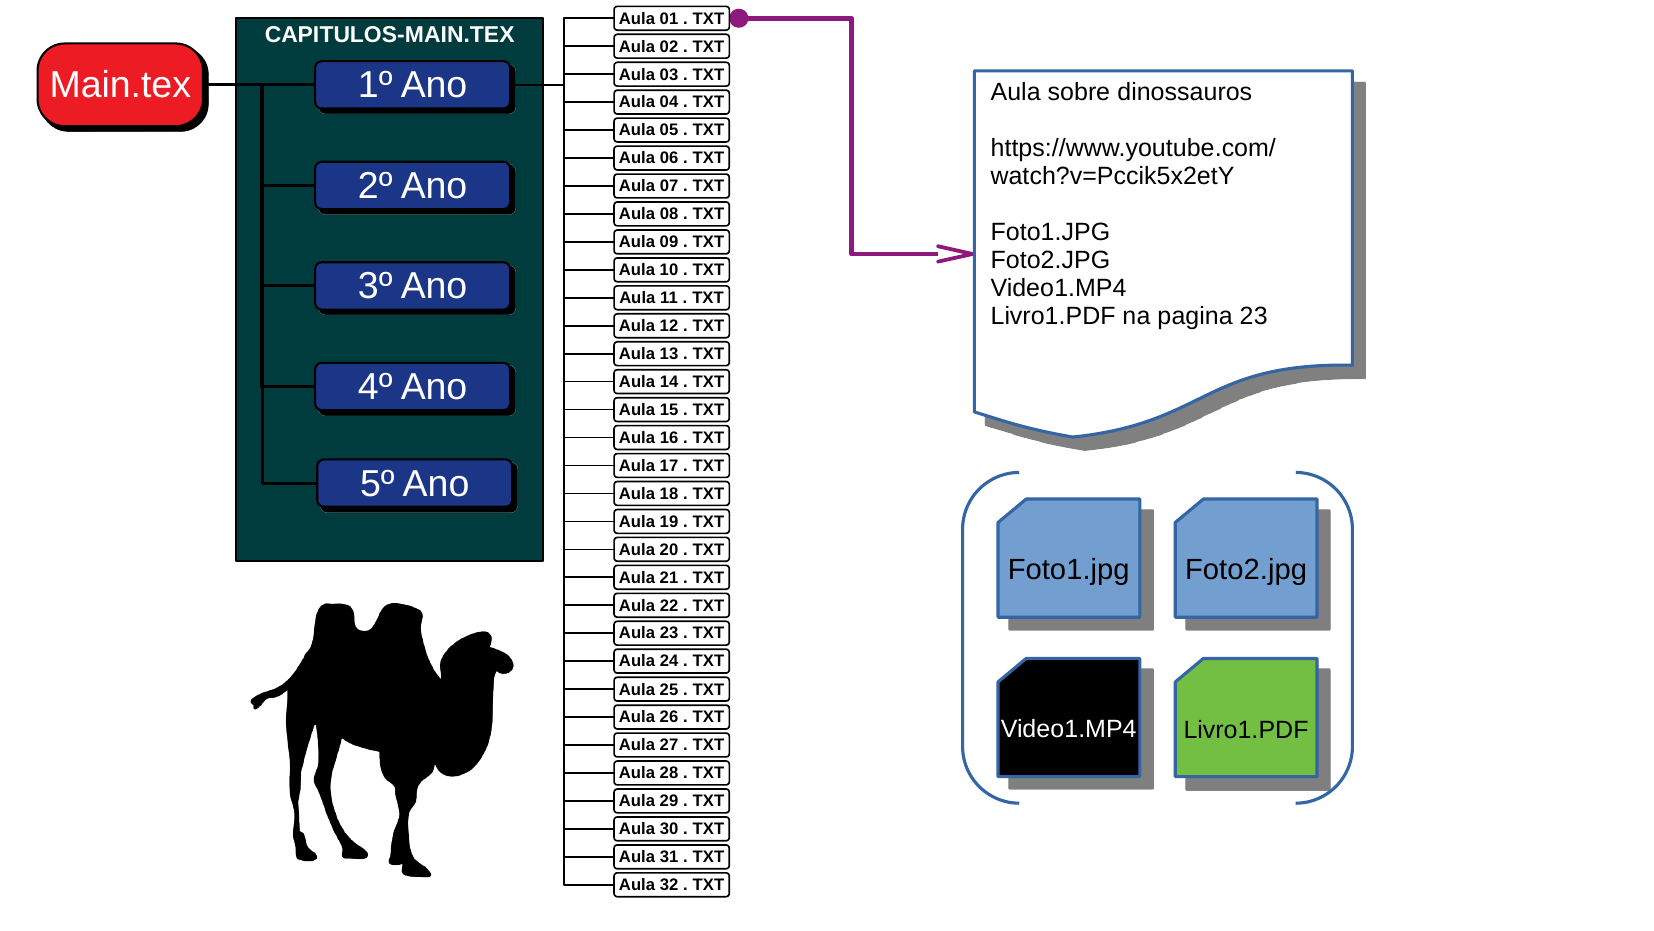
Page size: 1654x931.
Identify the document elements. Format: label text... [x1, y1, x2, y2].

text_box Aula 31 . TXT [614, 844, 730, 869]
text_box Aula 15 . TXT [614, 397, 730, 422]
text_box 2º Ano [315, 161, 511, 210]
text_box Foto2.jpg [1175, 499, 1318, 618]
text_box Aula 11 . TXT [614, 285, 730, 310]
text_box CAPITULOS-MAIN.TEX [236, 17, 544, 84]
text_box Aula 17 . TXT [614, 453, 730, 478]
text_box Aula 13 . TXT [614, 341, 730, 366]
text_box Aula 04 . TXT [614, 90, 730, 115]
text_box Aula 20 . TXT [614, 537, 730, 562]
text_box Main.tex [37, 43, 203, 127]
text_box Aula 02 . TXT [614, 34, 730, 59]
picture [242, 578, 516, 886]
text_box Aula 24 . TXT [614, 649, 730, 674]
text_box Aula 29 . TXT [614, 789, 730, 813]
text_box Aula 01 . TXT [614, 6, 730, 31]
text_box Aula 23 . TXT [614, 621, 730, 646]
text_box Foto1.jpg [998, 499, 1140, 618]
text_box Aula 09 . TXT [614, 230, 730, 254]
text_box 1º Ano [315, 61, 511, 109]
text_box Aula 32 . TXT [614, 872, 730, 897]
text_box 3º Ano [315, 262, 511, 310]
text_box CAPITULOS-MAIN.TEX [236, 86, 544, 562]
text_box 4º Ano [315, 362, 511, 411]
text_box Aula 14 . TXT [614, 369, 730, 394]
text_box Aula 22 . TXT [614, 593, 730, 618]
text_box Aula 27 . TXT [614, 733, 730, 757]
text_box Aula 28 . TXT [614, 761, 730, 785]
text_box Aula 30 . TXT [614, 816, 730, 841]
text_box Video1.MP4 [998, 658, 1140, 777]
text_box Aula 26 . TXT [614, 705, 730, 729]
text_box Aula 07 . TXT [614, 174, 730, 198]
text_box Aula 10 . TXT [614, 257, 730, 282]
text_box Aula sobre dinossauros https://www.youtube.com/ watch?v=Pccik5x2etY Foto1.JPG Foto2.JPG Video1.MP4 Livro1.PDF na pagina 23 [974, 70, 1353, 438]
text_box Aula 16 . TXT [614, 425, 730, 450]
text_box Aula 19 . TXT [614, 509, 730, 534]
text_box Aula 21 . TXT [614, 565, 730, 590]
text_box Aula 12 . TXT [614, 313, 730, 338]
text_box 5º Ano [317, 459, 513, 507]
text_box Aula 03 . TXT [614, 62, 730, 87]
text_box Livro1.PDF [1175, 658, 1318, 777]
text_box Aula 25 . TXT [614, 677, 730, 702]
text_box Aula 06 . TXT [614, 146, 730, 170]
text_box Aula 08 . TXT [614, 201, 730, 226]
text_box Aula 05 . TXT [614, 118, 730, 142]
text_box Aula 18 . TXT [614, 481, 730, 506]
